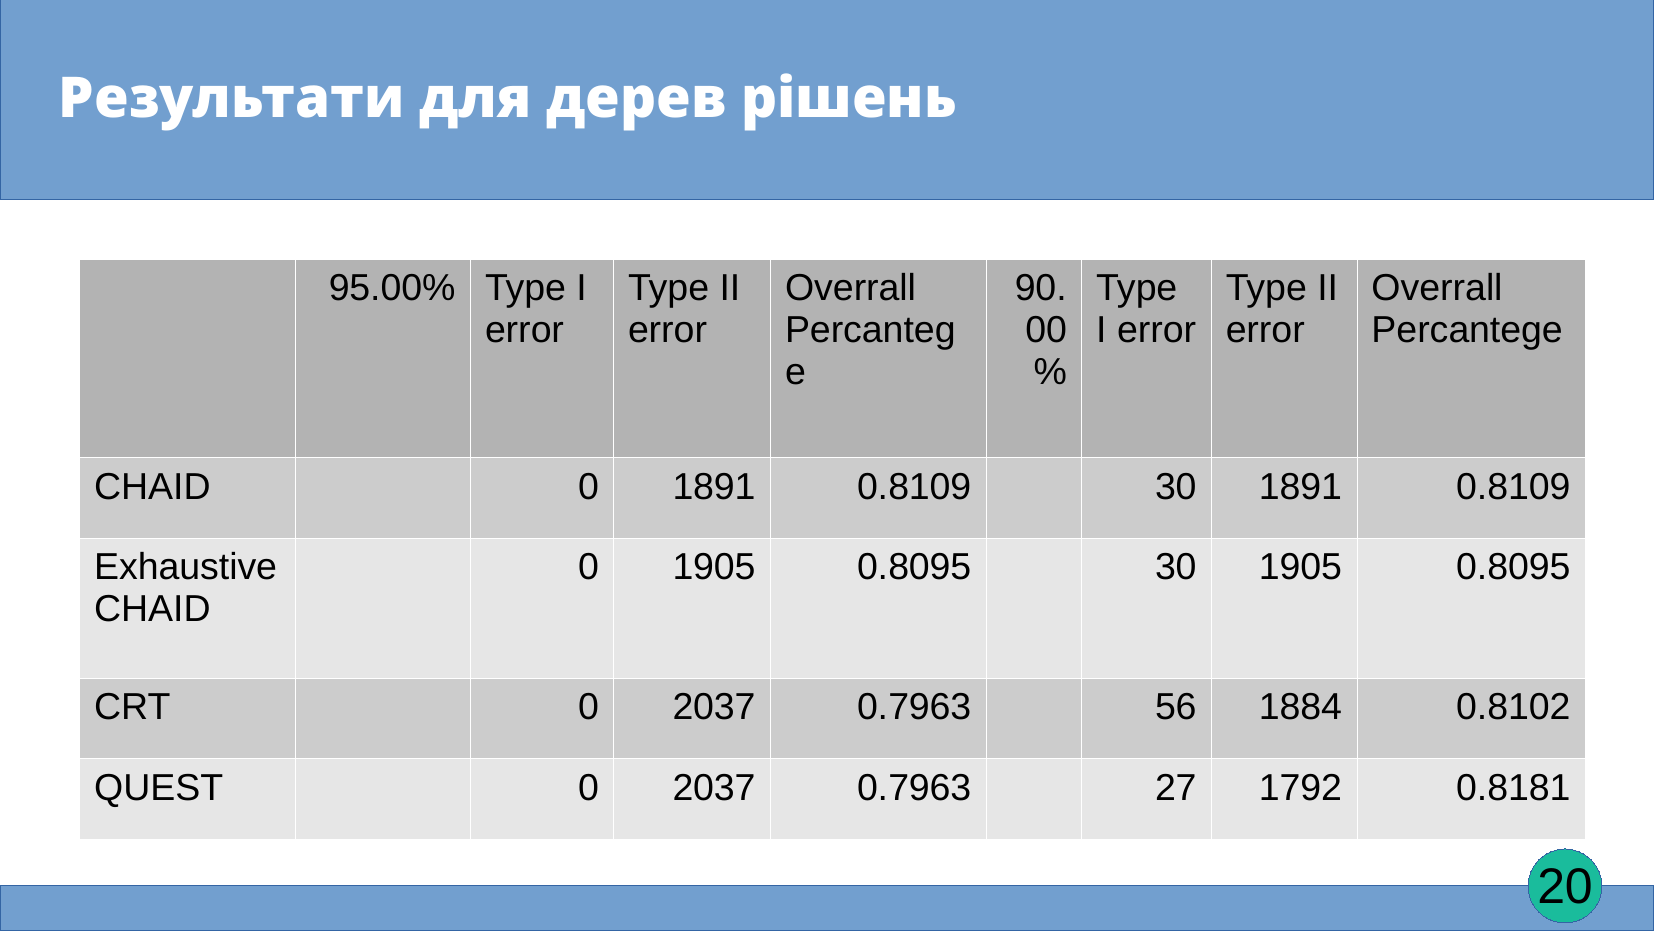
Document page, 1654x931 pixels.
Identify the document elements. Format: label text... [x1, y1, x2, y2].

table_cell Exhaustive CHAID [80, 539, 295, 678]
table_cell 0.8095 [771, 539, 986, 678]
table_cell [987, 458, 1081, 538]
table_cell 30 [1082, 458, 1211, 538]
table_cell CHAID [80, 458, 295, 538]
table_cell 0 [471, 458, 613, 538]
table_cell 56 [1082, 679, 1211, 758]
table_header Overrall Percantege [1358, 260, 1585, 457]
table_cell 0.8109 [1358, 458, 1585, 538]
table_header Type I error [1082, 260, 1211, 457]
table_header Type II error [614, 260, 770, 457]
table_cell [296, 458, 470, 538]
table_cell 0.7963 [771, 759, 986, 839]
table_cell [987, 539, 1081, 678]
table_cell 30 [1082, 539, 1211, 678]
table_cell 0 [471, 679, 613, 758]
table_cell [296, 539, 470, 678]
table_cell CRT [80, 679, 295, 758]
table_cell 0 [471, 539, 613, 678]
title Результати для дерев рішень [59, 37, 1595, 155]
table_cell QUEST [80, 759, 295, 839]
table_cell 1905 [614, 539, 770, 678]
table_cell 2037 [614, 679, 770, 758]
table_header [80, 260, 295, 457]
table_cell 1792 [1212, 759, 1357, 839]
table_cell 1891 [1212, 458, 1357, 538]
table_cell 0.7963 [771, 679, 986, 758]
table_cell 2037 [614, 759, 770, 839]
table_header Type II error [1212, 260, 1357, 457]
table_cell 27 [1082, 759, 1211, 839]
table_cell 0.8095 [1358, 539, 1585, 678]
table_cell 1884 [1212, 679, 1357, 758]
table_cell 0.8102 [1358, 679, 1585, 758]
table_header Type I error [471, 260, 613, 457]
table_header Overrall Percantege [771, 260, 986, 457]
table_cell [987, 759, 1081, 839]
table_cell [296, 679, 470, 758]
table_cell 0.8109 [771, 458, 986, 538]
table_cell 1905 [1212, 539, 1357, 678]
table_cell 0 [471, 759, 613, 839]
table_header 95.00% [296, 260, 470, 457]
table_cell [296, 759, 470, 839]
table_cell 0.8181 [1358, 759, 1585, 839]
table_cell 1891 [614, 458, 770, 538]
table_cell [987, 679, 1081, 758]
table_header 90.00% [987, 260, 1081, 457]
